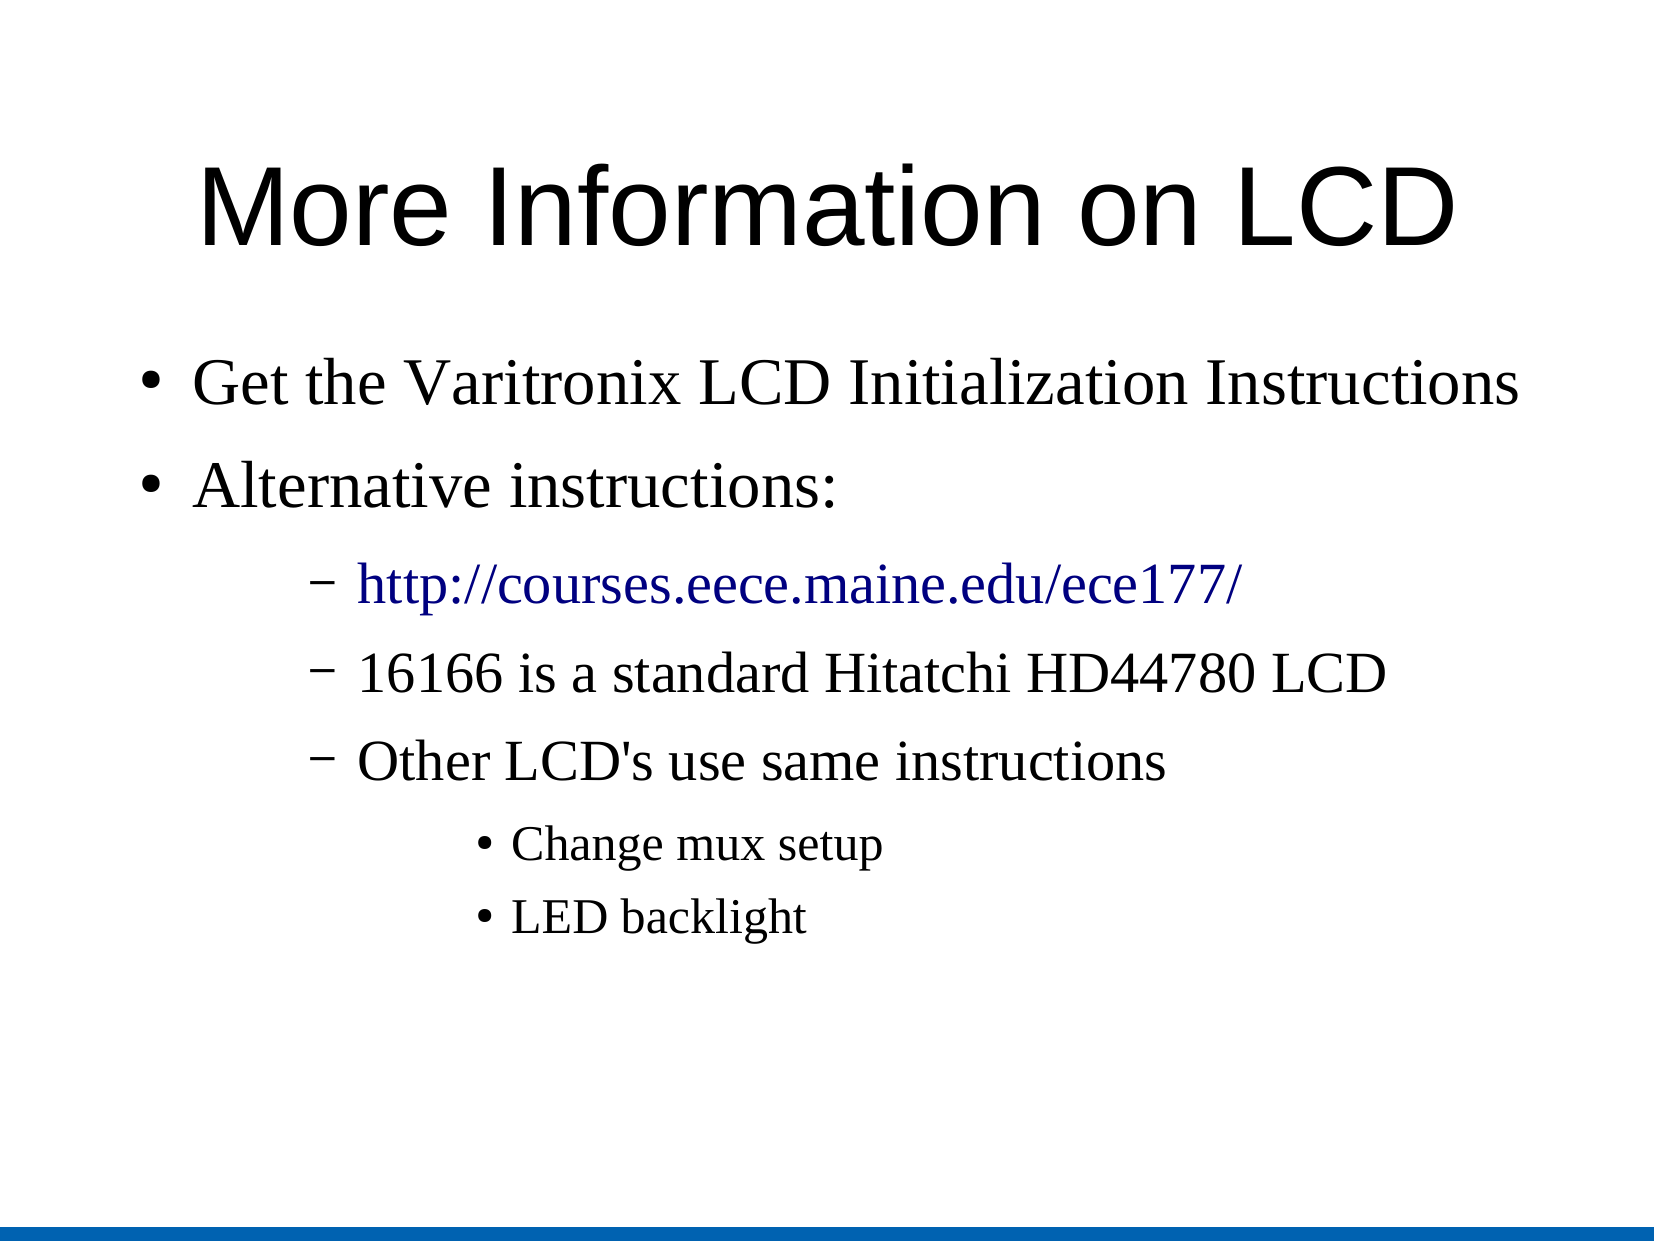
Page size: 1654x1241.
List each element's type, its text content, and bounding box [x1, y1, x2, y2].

list Get the Varitronix LCD Initialization Instructions Alternative instructions: http://courses.eece.maine.edu/ece177/ 16166 is a standard Hitatchi HD44780 LCD Other LCD's use same instructions Change mux setup LED backlight [121, 344, 1534, 1112]
title More Information on LCD [121, 102, 1534, 310]
